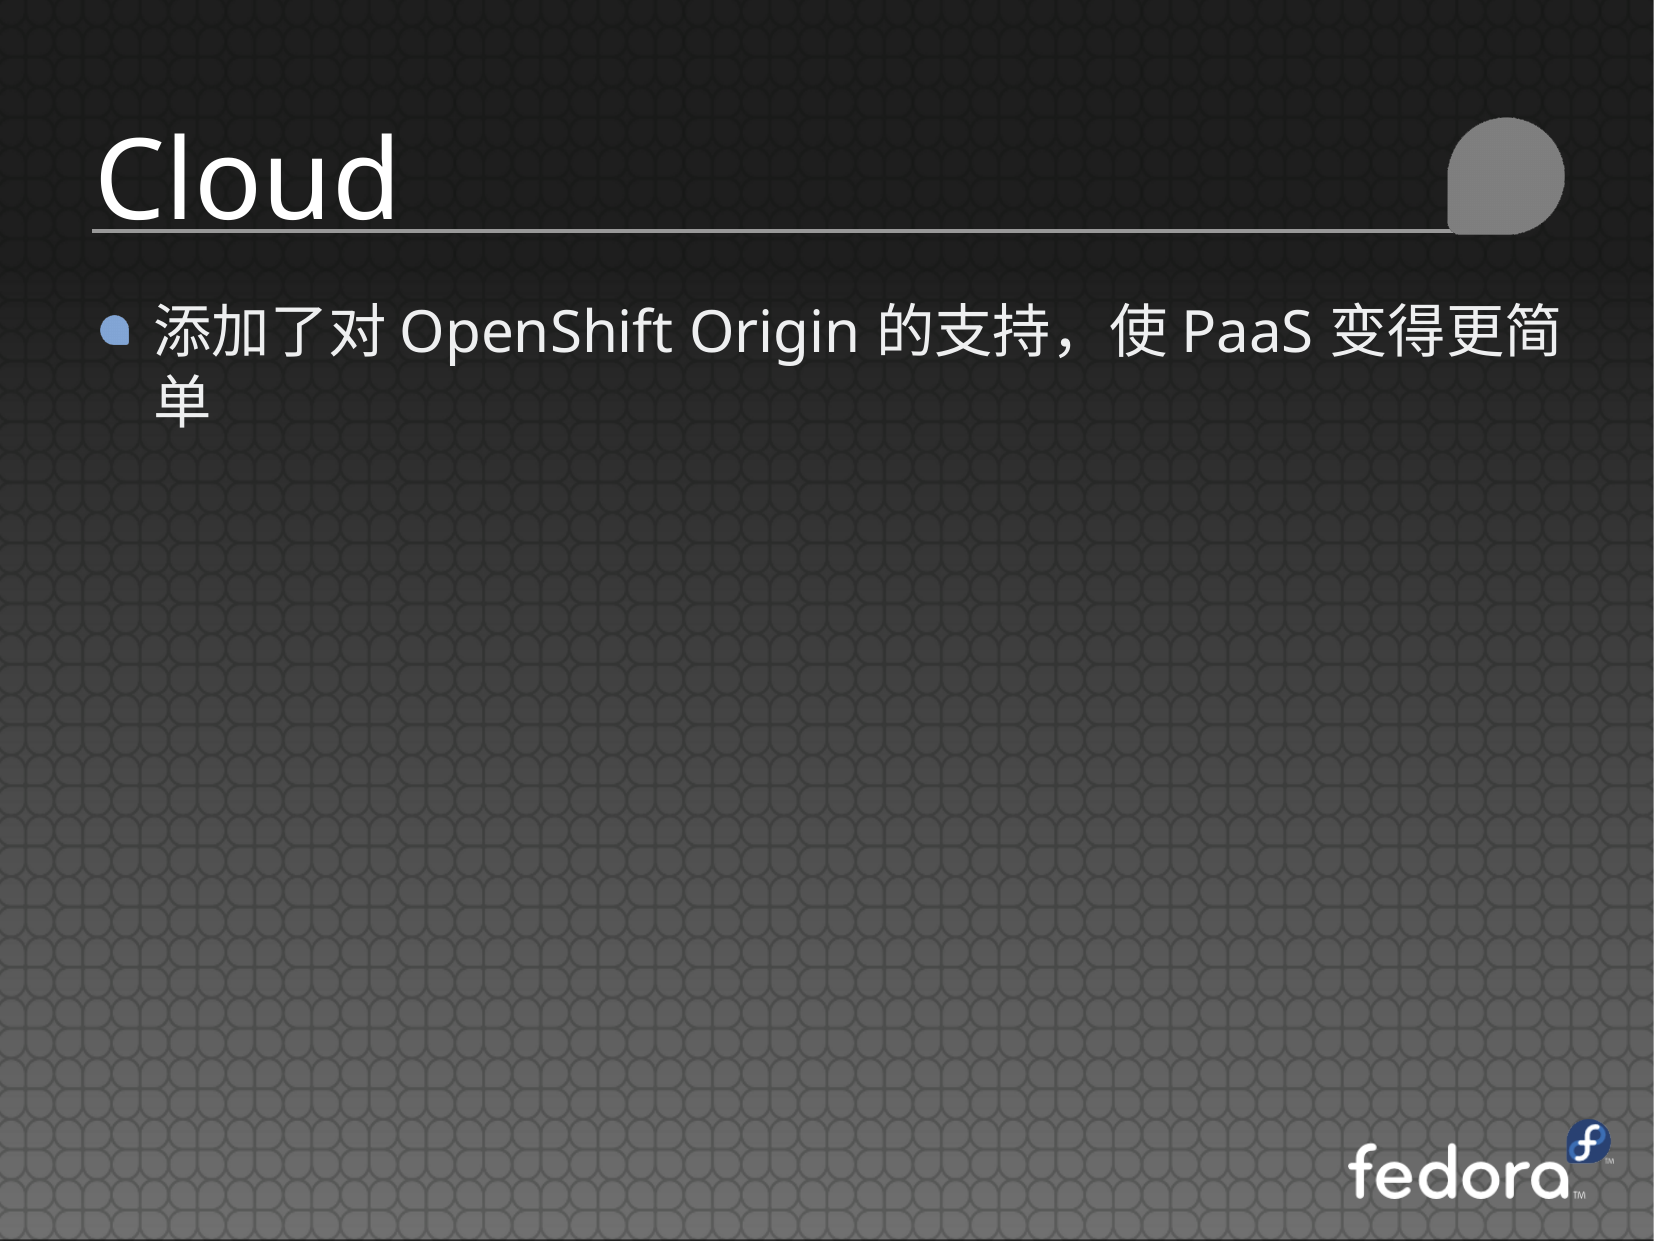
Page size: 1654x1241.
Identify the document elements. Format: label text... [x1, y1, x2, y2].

picture [0, 0, 1654, 1241]
title Cloud [94, 100, 1426, 251]
list 添加了对OpenShift Origin的支持，使PaaS变得更简单 [82, 290, 1571, 1101]
